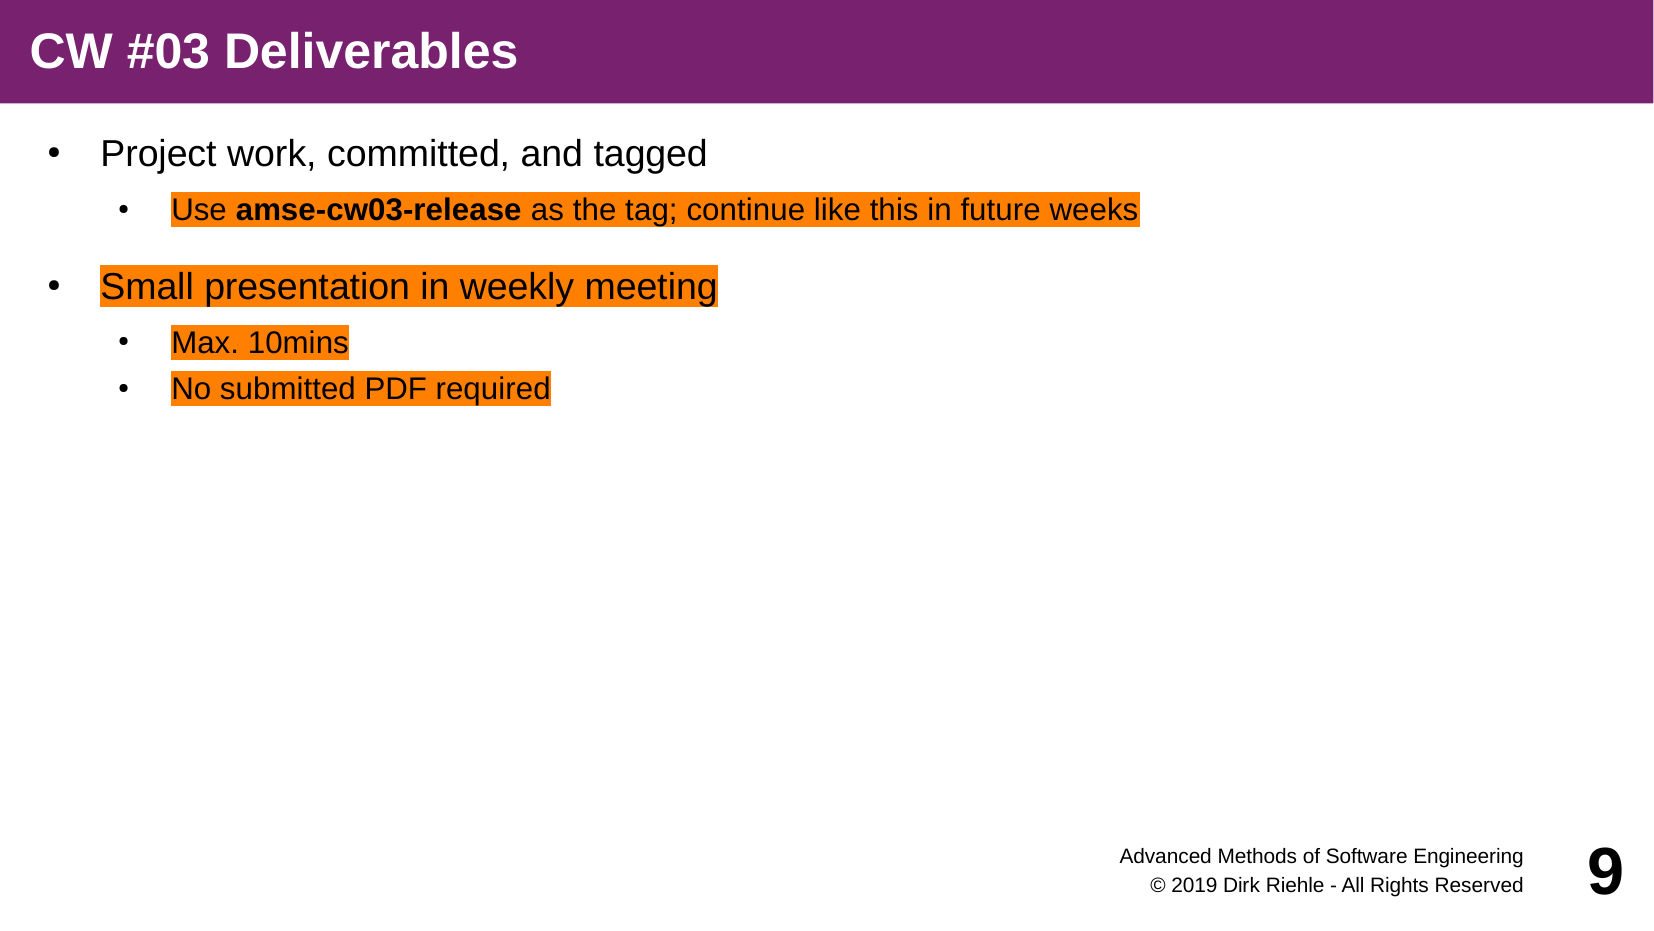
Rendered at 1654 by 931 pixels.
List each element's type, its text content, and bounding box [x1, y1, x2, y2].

title CW #03 Deliverables [0, 0, 1654, 104]
list Project work, committed, and tagged Use amse-cw03-release as the tag; continue like this in future weeks Small presentation in weekly meeting Max. 10mins No submitted PDF required [29, 132, 1625, 798]
